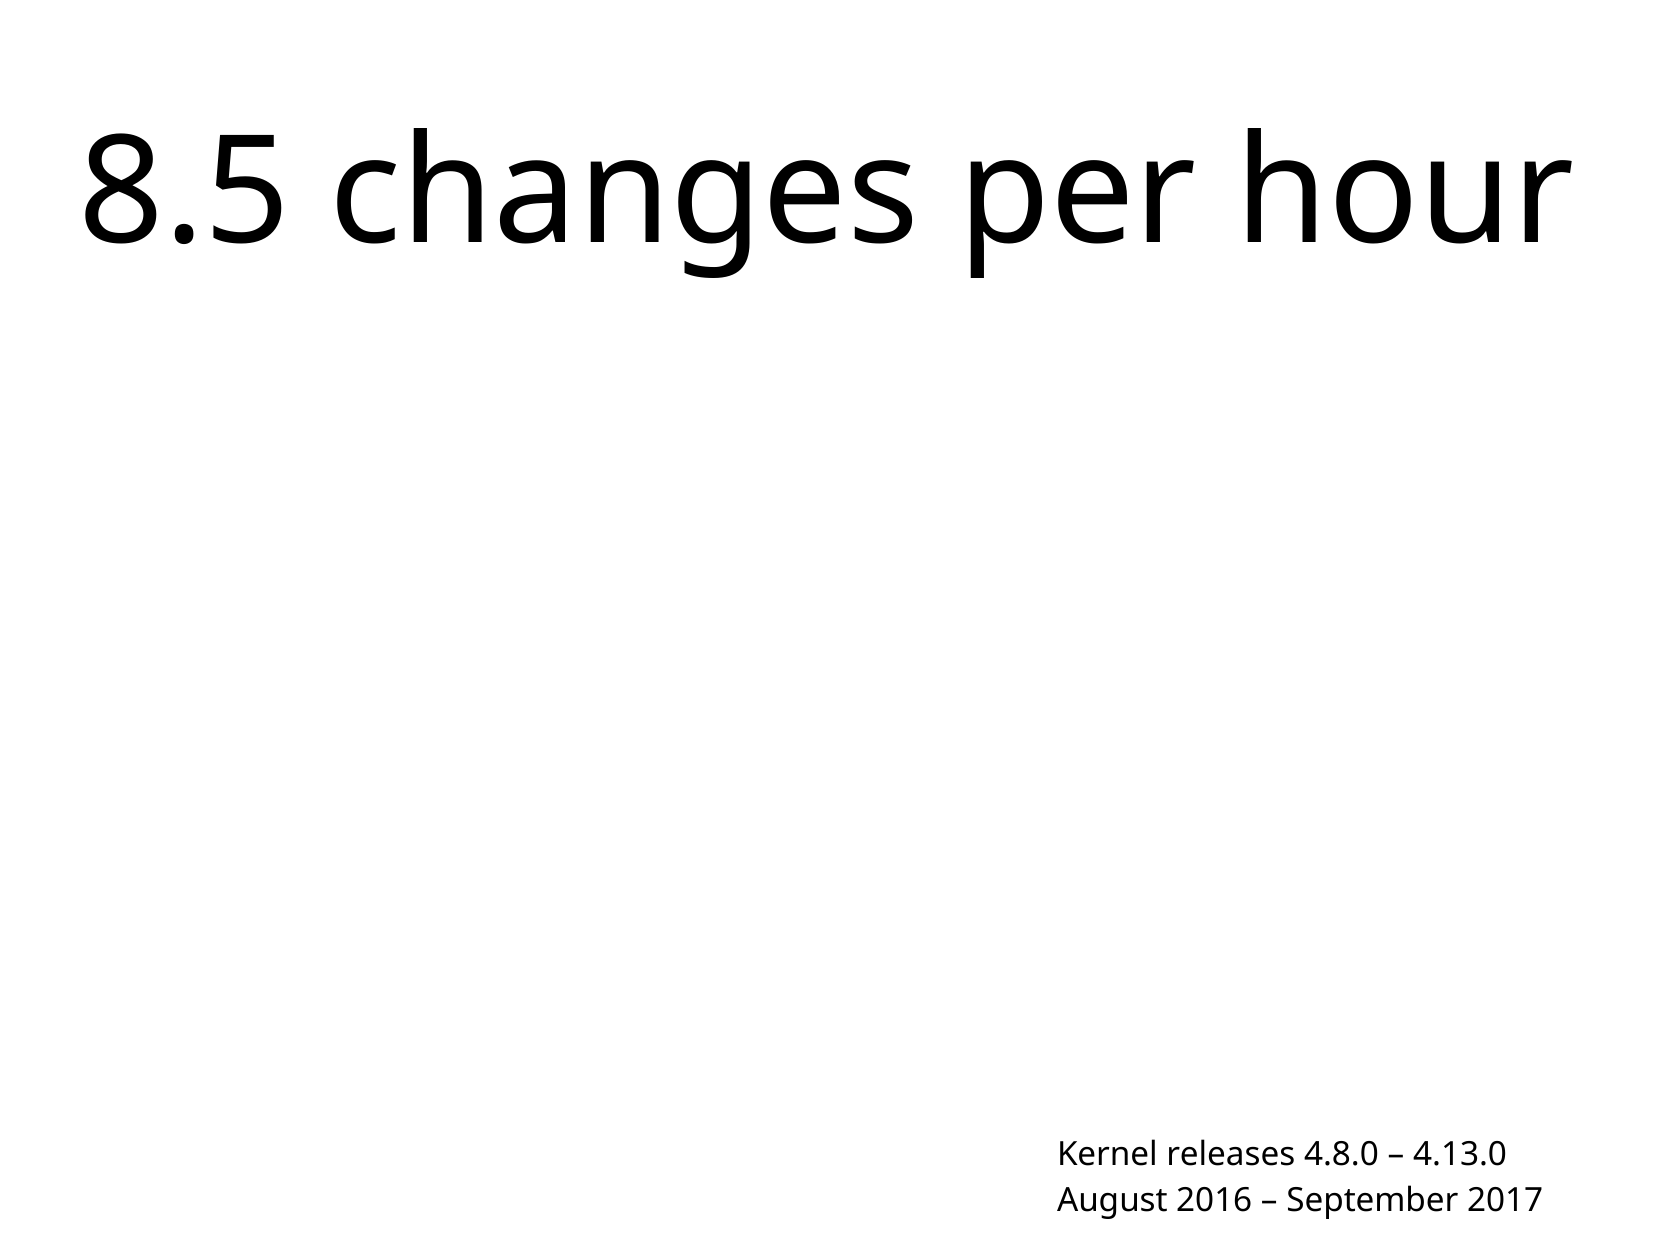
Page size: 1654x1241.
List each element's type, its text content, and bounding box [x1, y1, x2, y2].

text_box Kernel releases 4.8.0 – 4.13.0 August 2016 – September 2017 [1042, 1122, 1569, 1218]
text_box 8.5 changes per hour [63, 75, 1593, 270]
